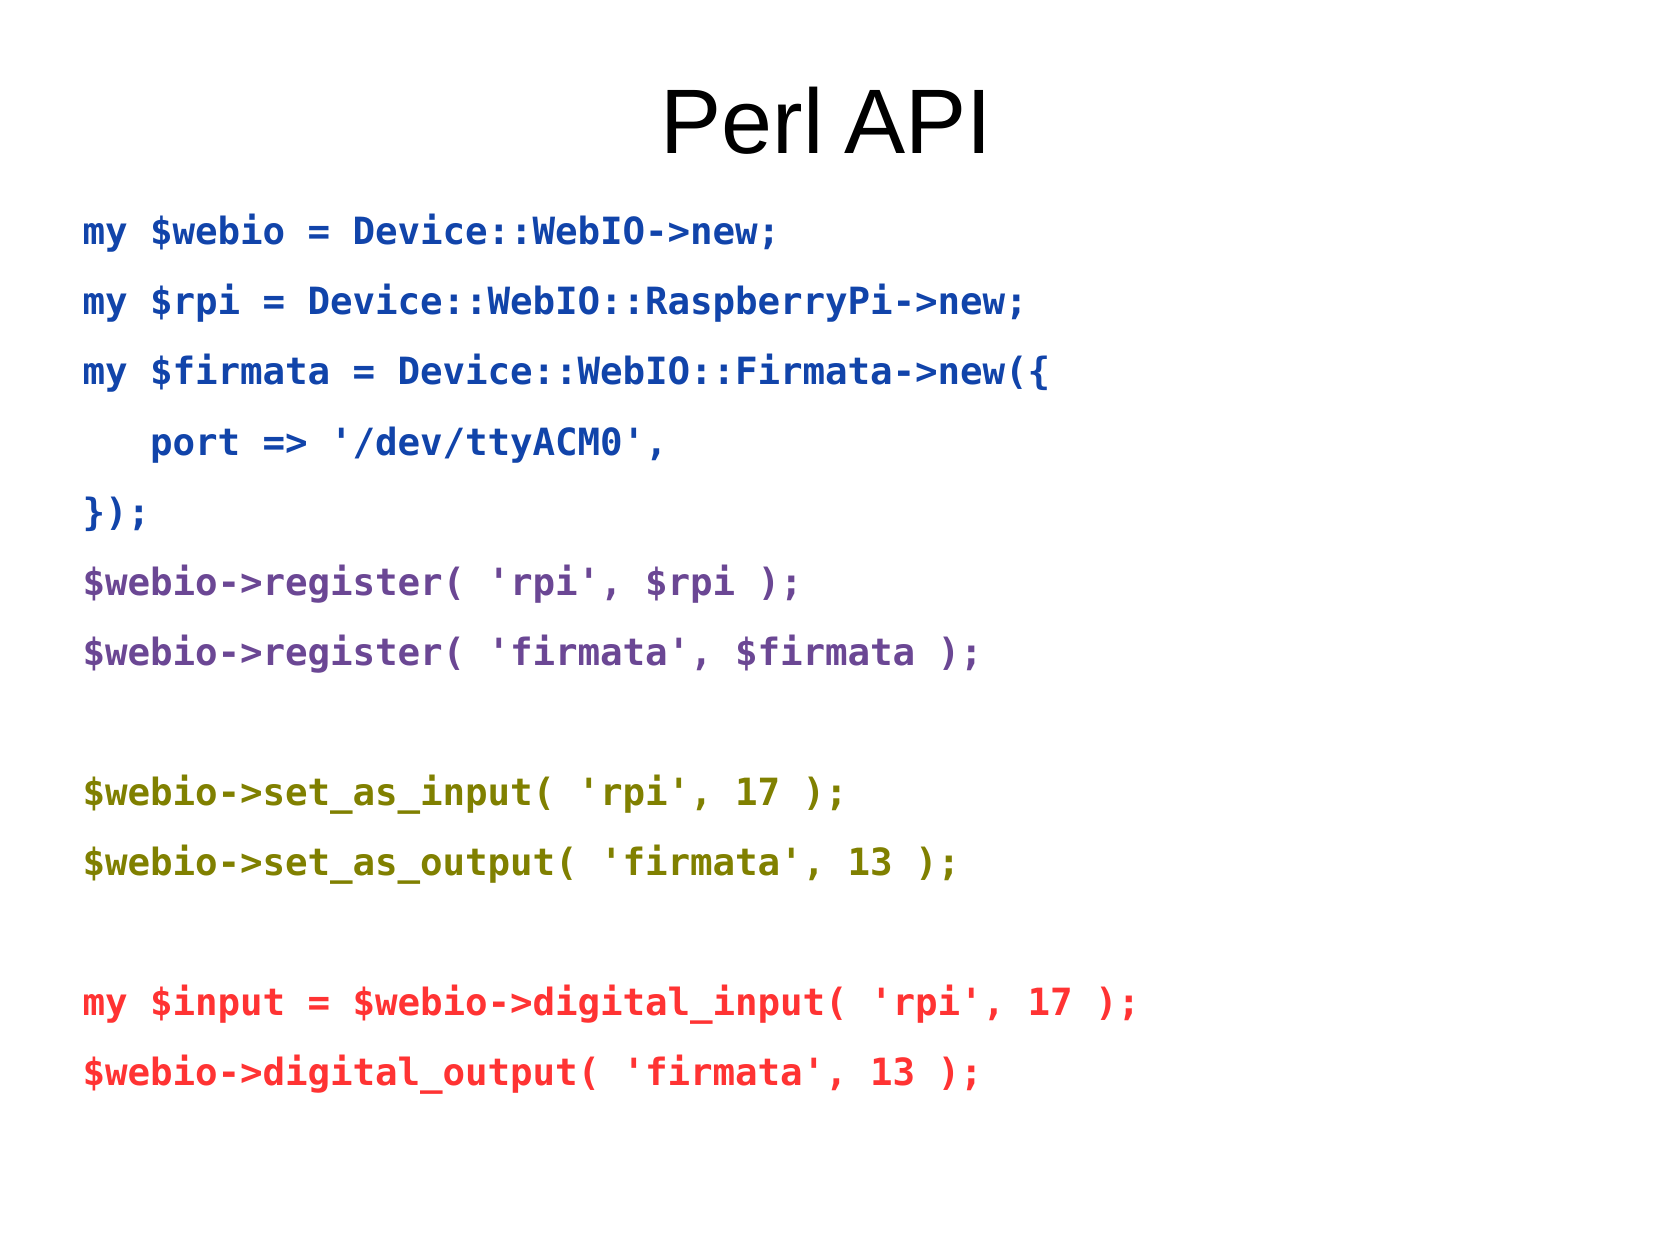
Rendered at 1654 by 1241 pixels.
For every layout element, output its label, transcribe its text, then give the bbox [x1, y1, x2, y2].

title Perl API [82, 49, 1571, 196]
list my $webio = Device::WebIO->new; my $rpi = Device::WebIO::RaspberryPi->new; my $firmata = Device::WebIO::Firmata->new({ port => '/dev/ttyACM0', }); $webio->register( 'rpi', $rpi ); $webio->register( 'firmata', $firmata ); $webio->set_as_input( 'rpi', 17 ); $webio->set_as_output( 'firmata', 13 ); my $input = $webio->digital_input( 'rpi', 17 ); $webio->digital_output( 'firmata', 13 ); [82, 210, 1571, 1096]
